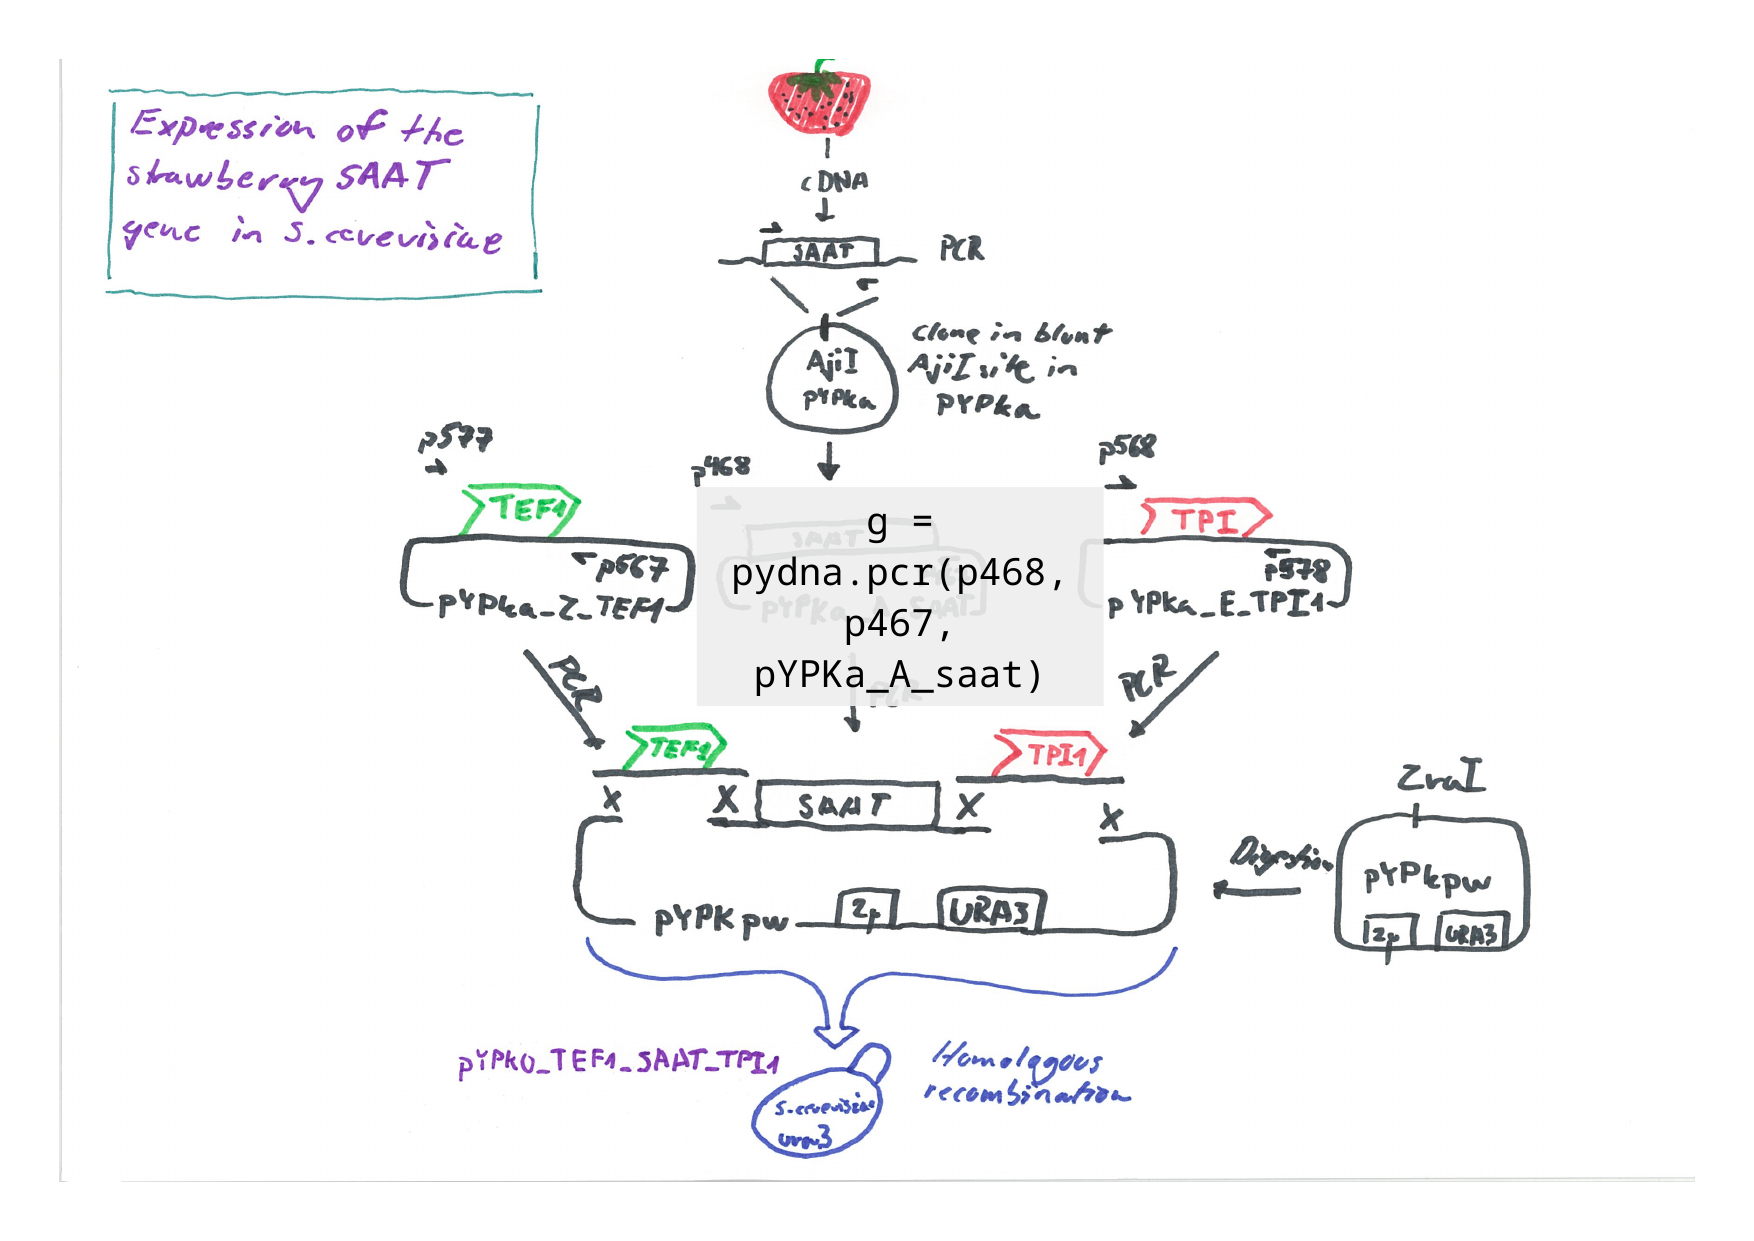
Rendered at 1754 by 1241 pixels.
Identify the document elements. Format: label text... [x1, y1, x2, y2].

text_box g = pydna.pcr(p468, p467, pYPKa_A_saat) [696, 487, 1104, 603]
picture [59, 59, 1695, 1182]
